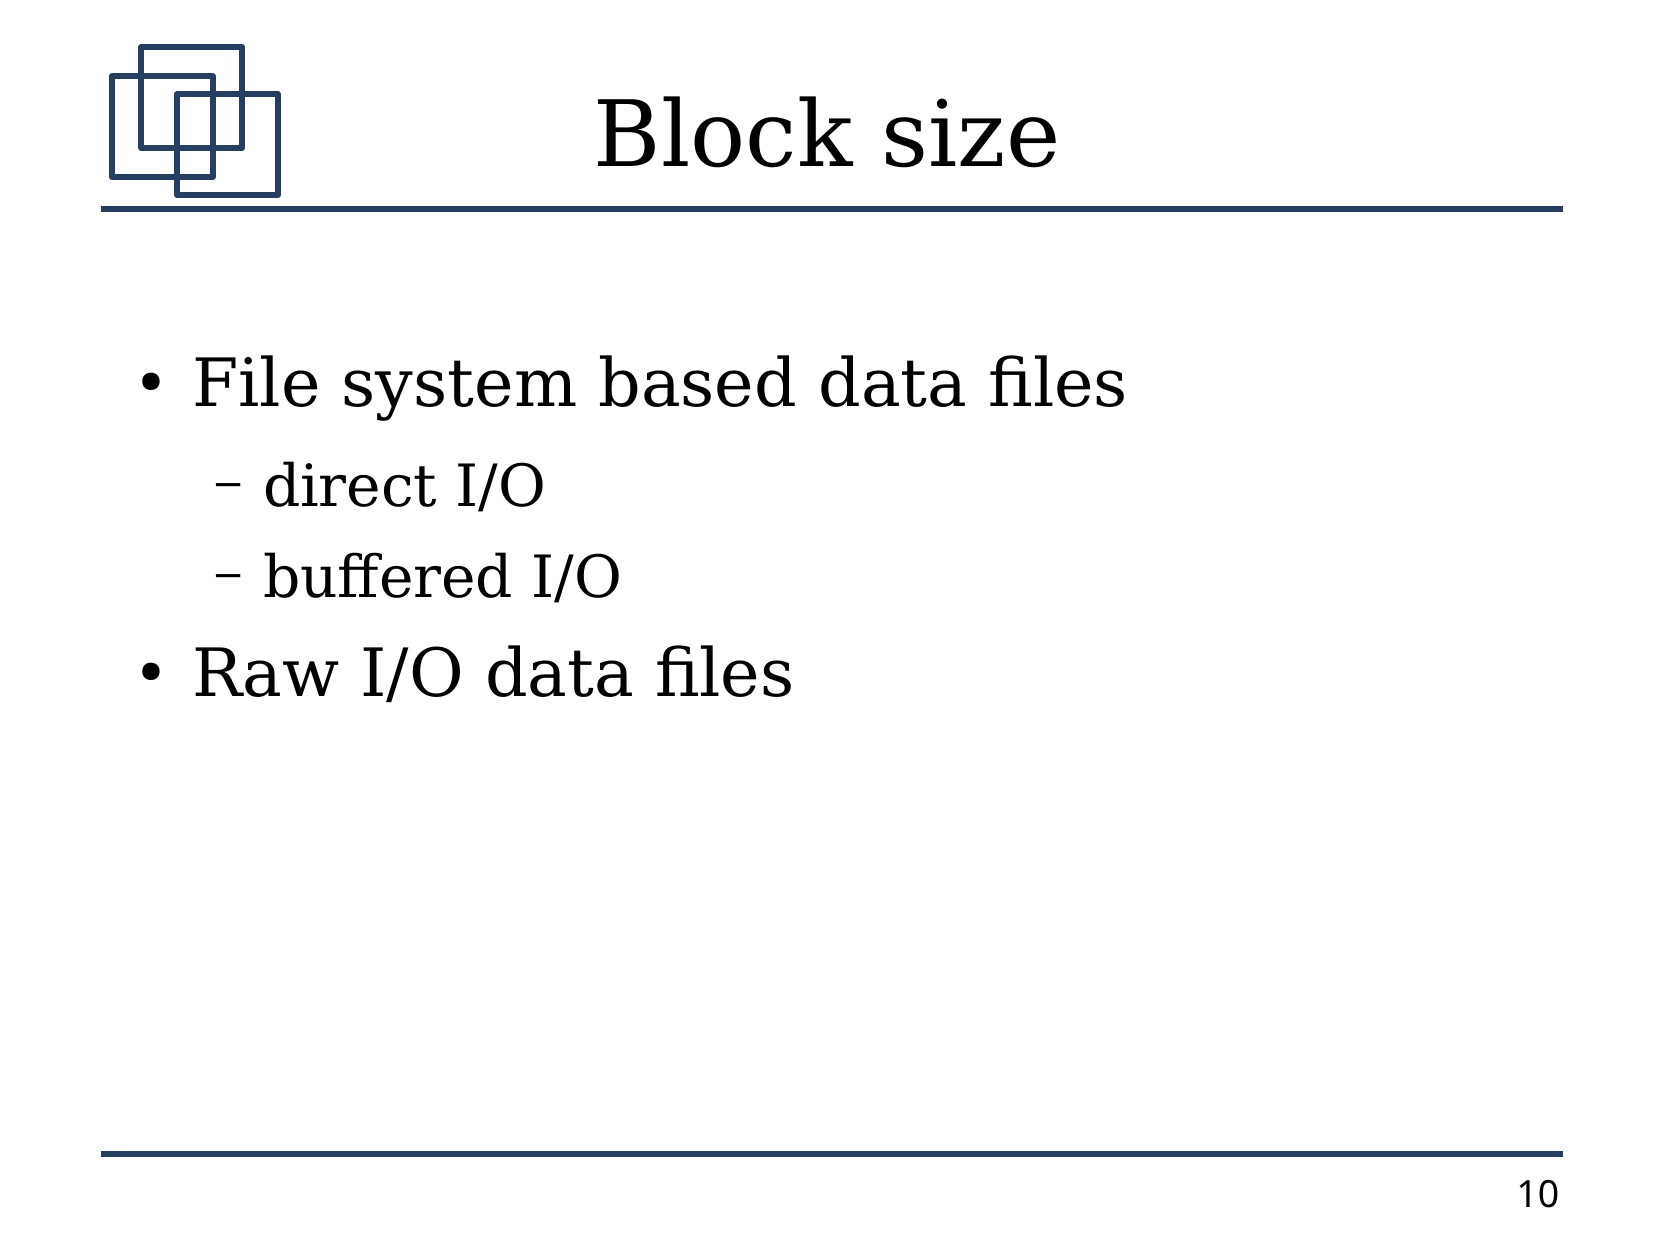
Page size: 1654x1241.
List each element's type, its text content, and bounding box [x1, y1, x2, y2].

title Block size [121, 31, 1534, 239]
list File system based data files direct I/O buffered I/O Raw I/O data files [121, 344, 1534, 1127]
